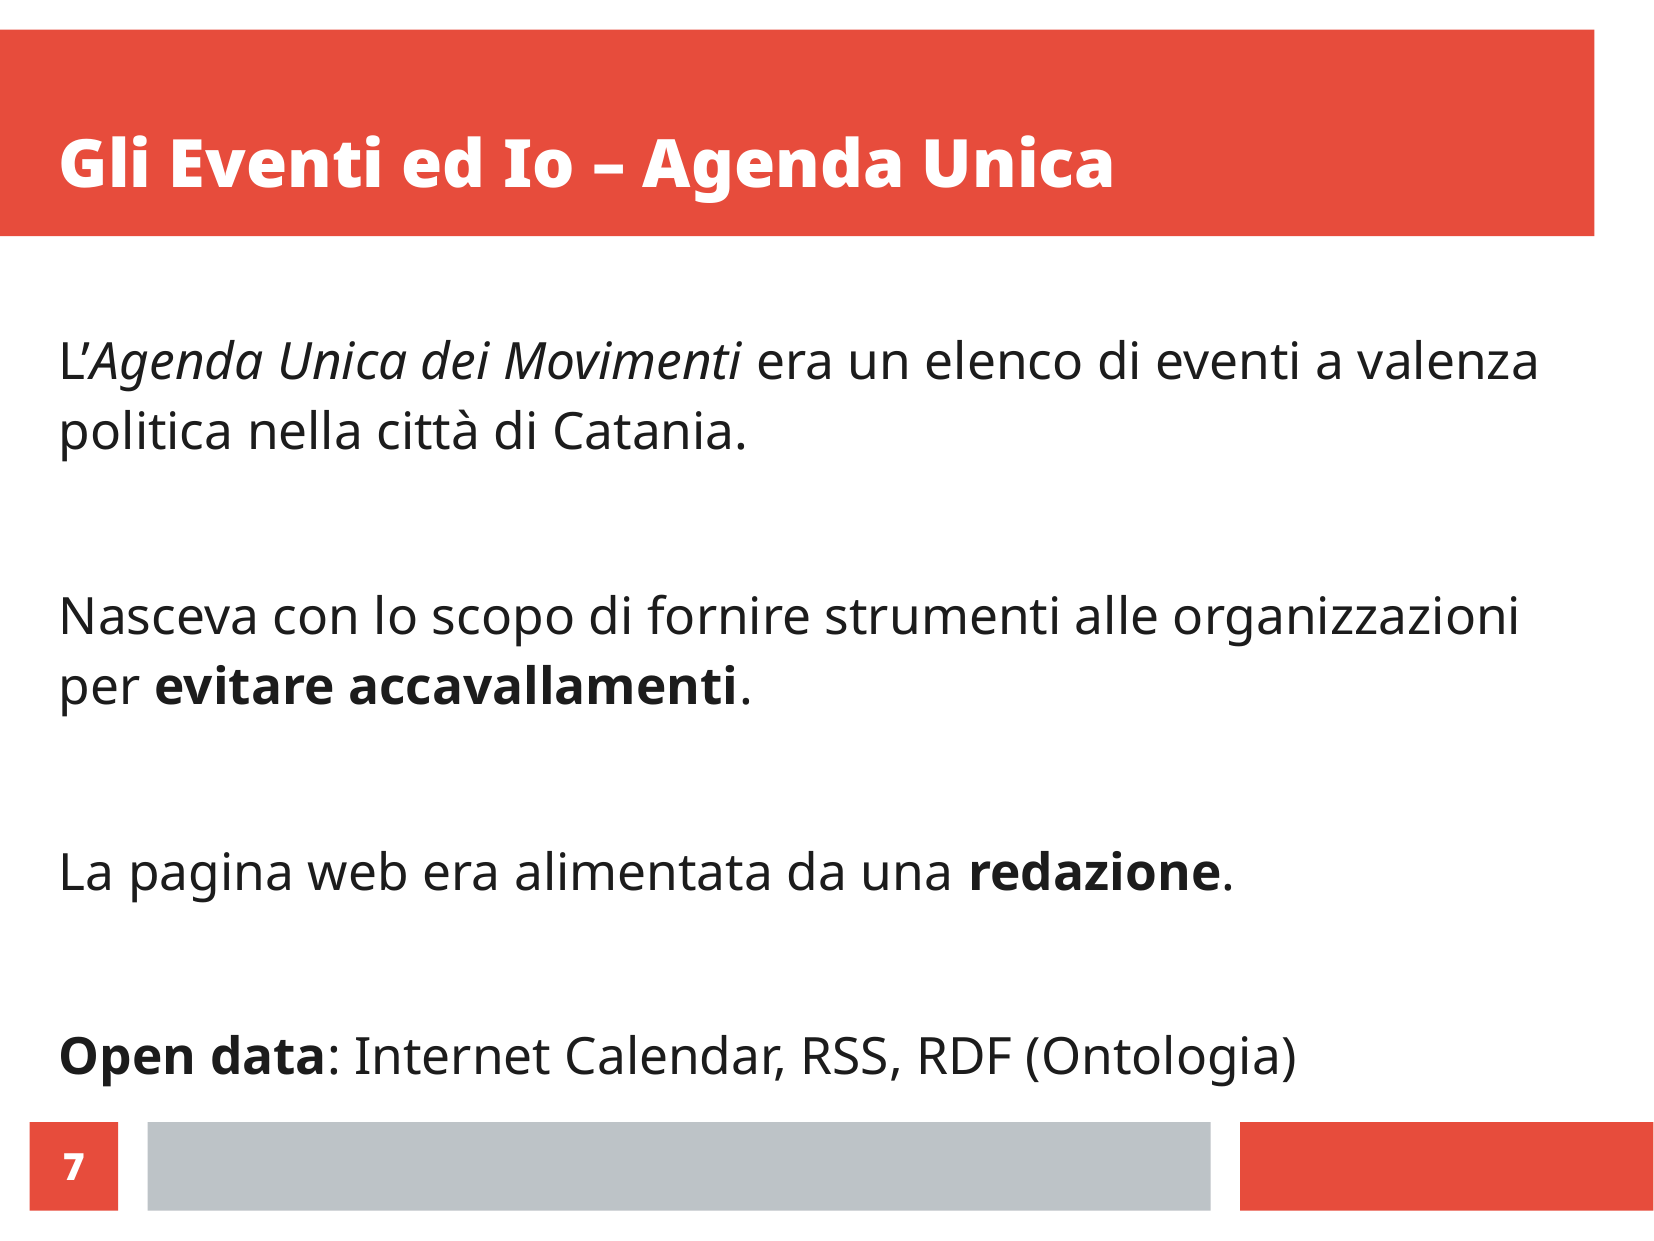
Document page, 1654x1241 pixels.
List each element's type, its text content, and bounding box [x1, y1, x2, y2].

list L’Agenda Unica dei Movimenti era un elenco di eventi a valenza politica nella città di Catania. Nasceva con lo scopo di fornire strumenti alle organizzazioni per evitare accavallamenti. La pagina web era alimentata da una redazione. Open data: Internet Calendar, RSS, RDF (Ontologia) [59, 324, 1565, 1093]
title Gli Eventi ed Io – Agenda Unica [59, 59, 1595, 207]
